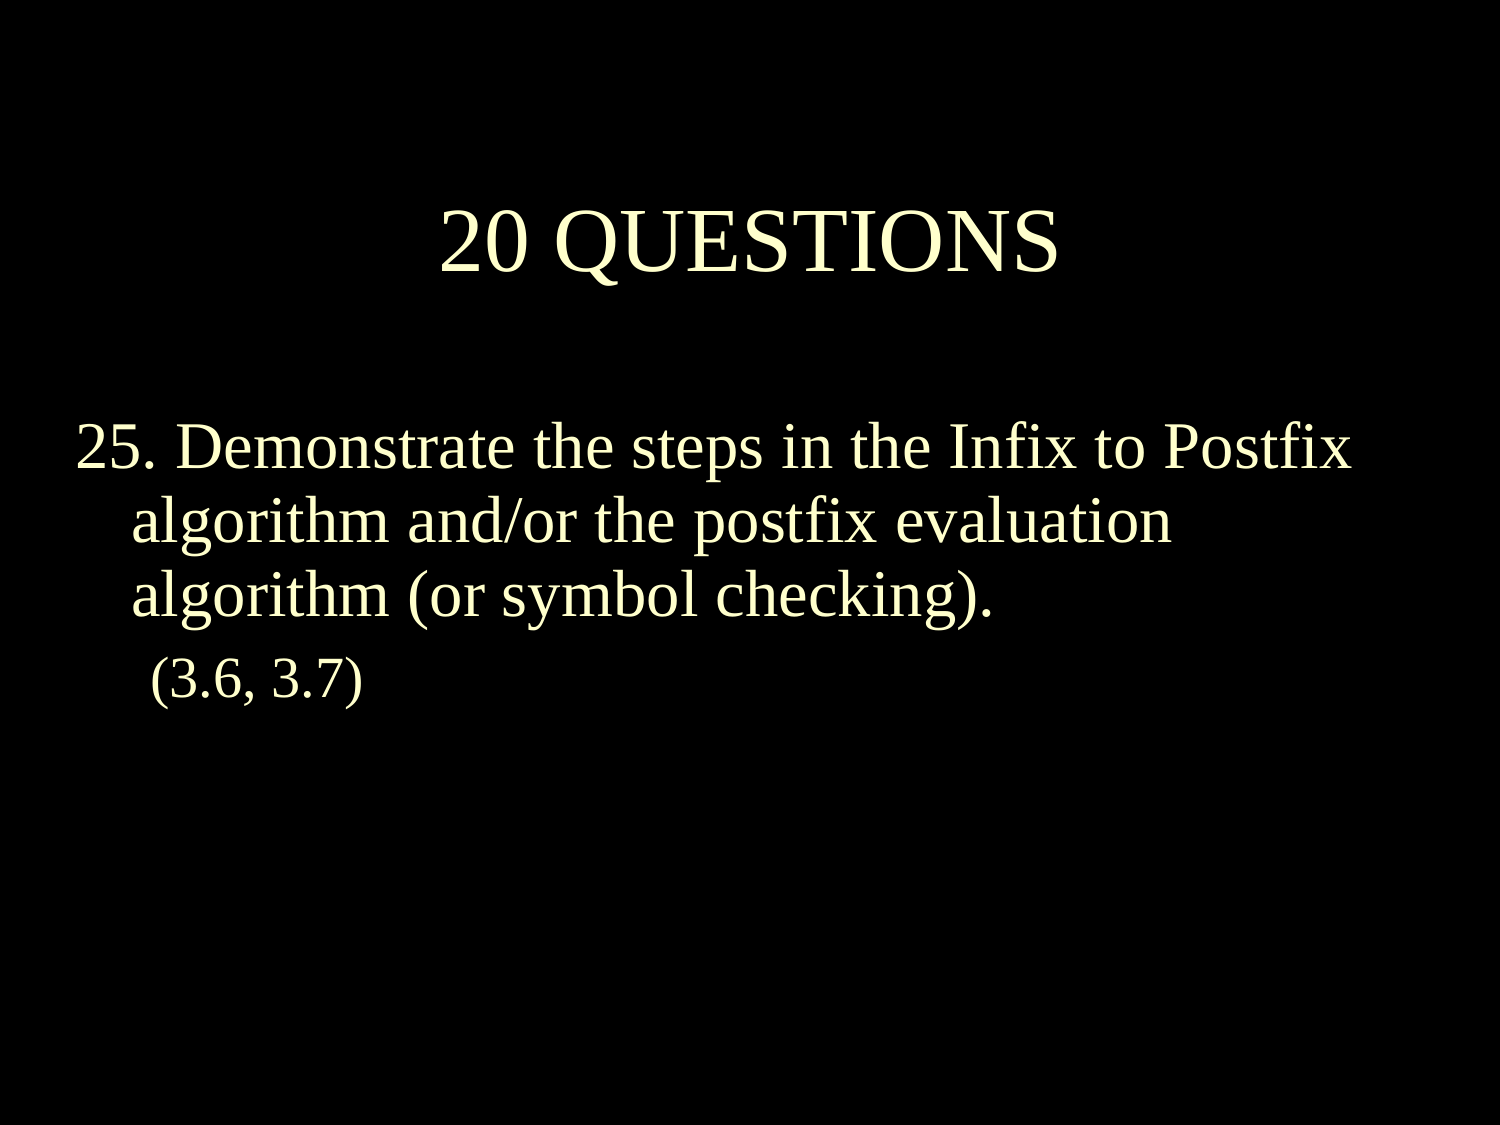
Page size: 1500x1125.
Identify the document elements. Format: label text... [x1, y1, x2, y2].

title 20 QUESTIONS [22, 145, 1480, 336]
list 25. Demonstrate the steps in the Infix to Postfix algorithm and/or the postfix evaluation algorithm (or symbol checking). (3.6, 3.7) [75, 318, 1426, 982]
